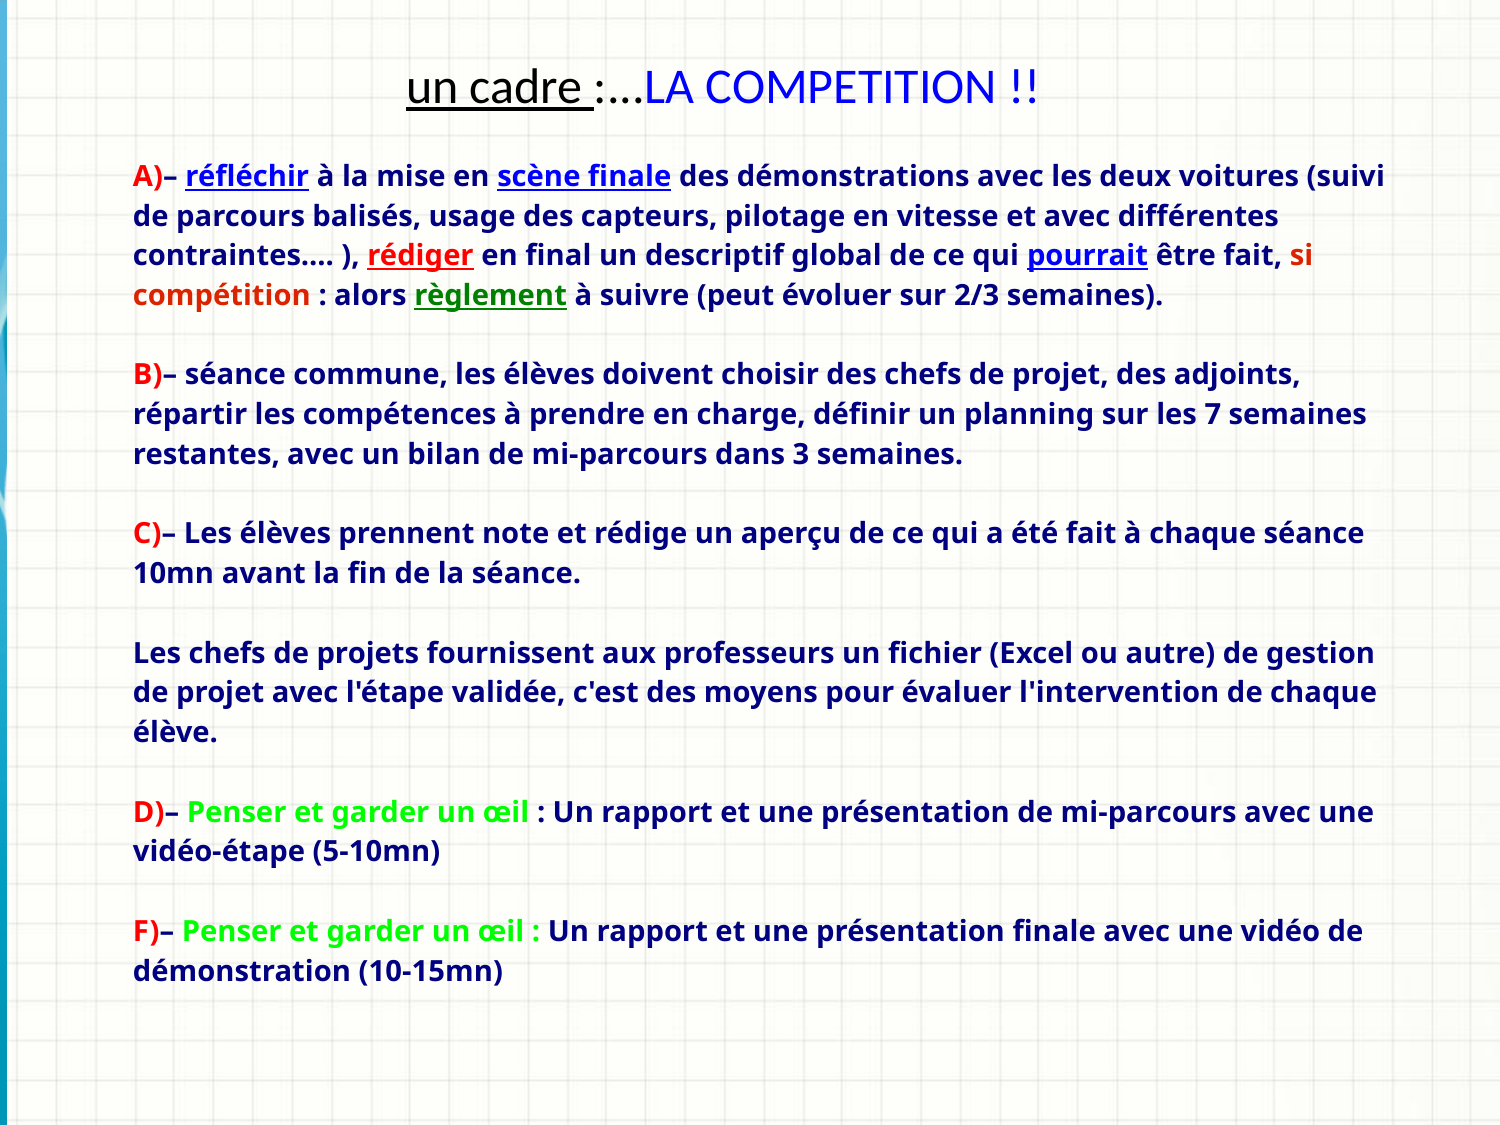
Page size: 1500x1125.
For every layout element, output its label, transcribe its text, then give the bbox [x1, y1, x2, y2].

picture [0, 0, 1500, 1125]
text_box A)– réfléchir à la mise en scène finale des démonstrations avec les deux voitures (suivi de parcours balisés, usage des capteurs, pilotage en vitesse et avec différentes contraintes.... ), rédiger en final un descriptif global de ce qui pourrait être fait, si compétition : alors règlement à suivre (peut évoluer sur 2/3 semaines). B)– séance commune, les élèves doivent choisir des chefs de projet, des adjoints, répartir les compétences à prendre en charge, définir un planning sur les 7 semaines restantes, avec un bilan de mi-parcours dans 3 semaines. C)– Les élèves prennent note et rédige un aperçu de ce qui a été fait à chaque séance 10mn avant la fin de la séance. Les chefs de projets fournissent aux professeurs un fichier (Excel ou autre) de gestion de projet avec l'étape validée, c'est des moyens pour évaluer l'intervention de chaque élève. D)– Penser et garder un œil : Un rapport et une présentation de mi-parcours avec une vidéo-étape (5-10mn) F)– Penser et garder un œil : Un rapport et une présentation finale avec une vidéo de démonstration (10-15mn) [118, 147, 1418, 1052]
text_box un cadre :...LA COMPETITION !! [354, 59, 1093, 135]
